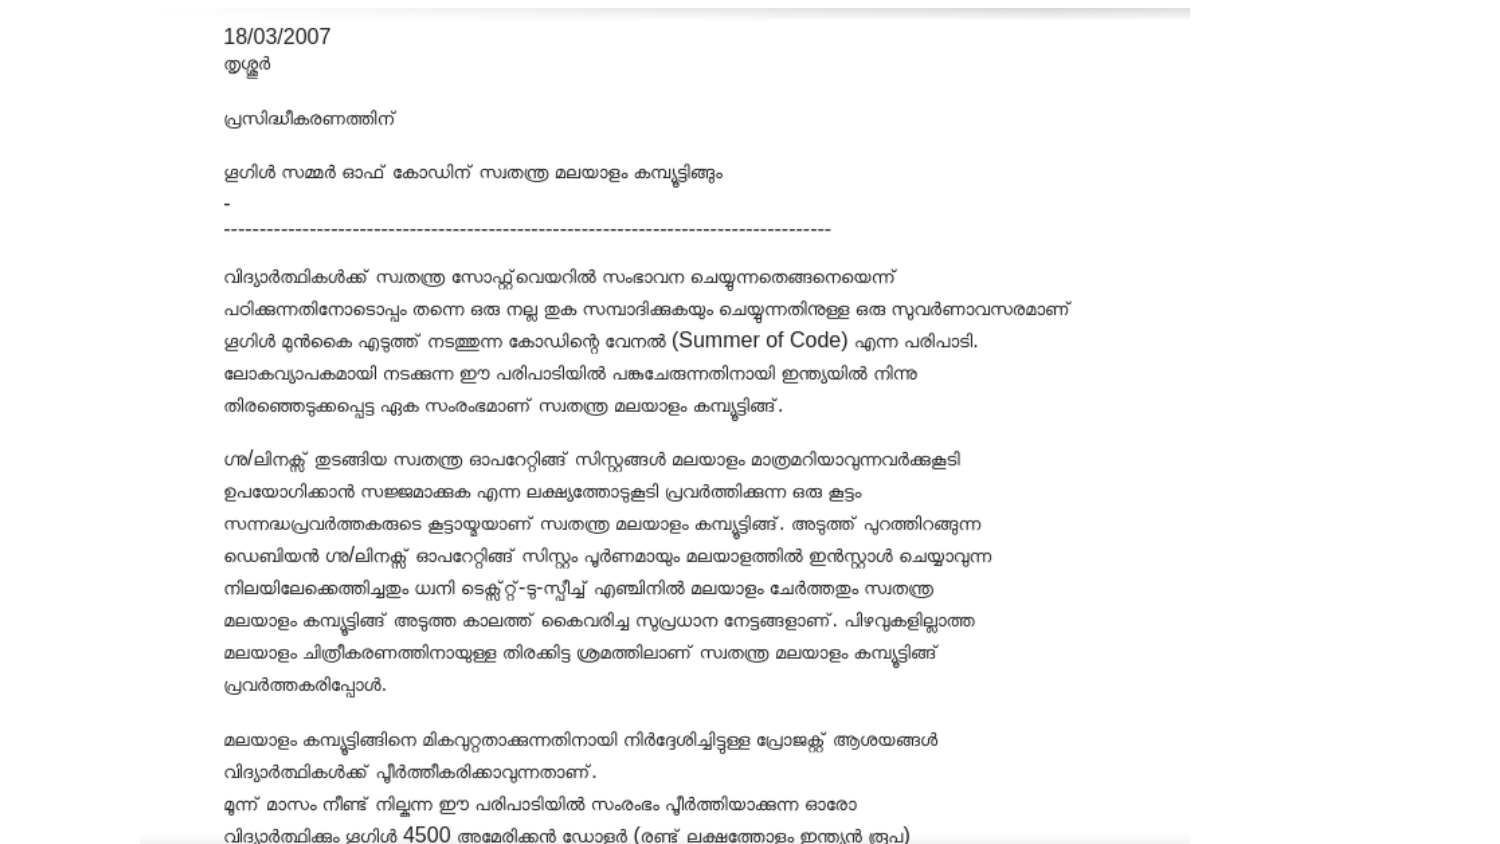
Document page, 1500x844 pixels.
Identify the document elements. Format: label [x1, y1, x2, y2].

picture [140, 8, 1190, 844]
